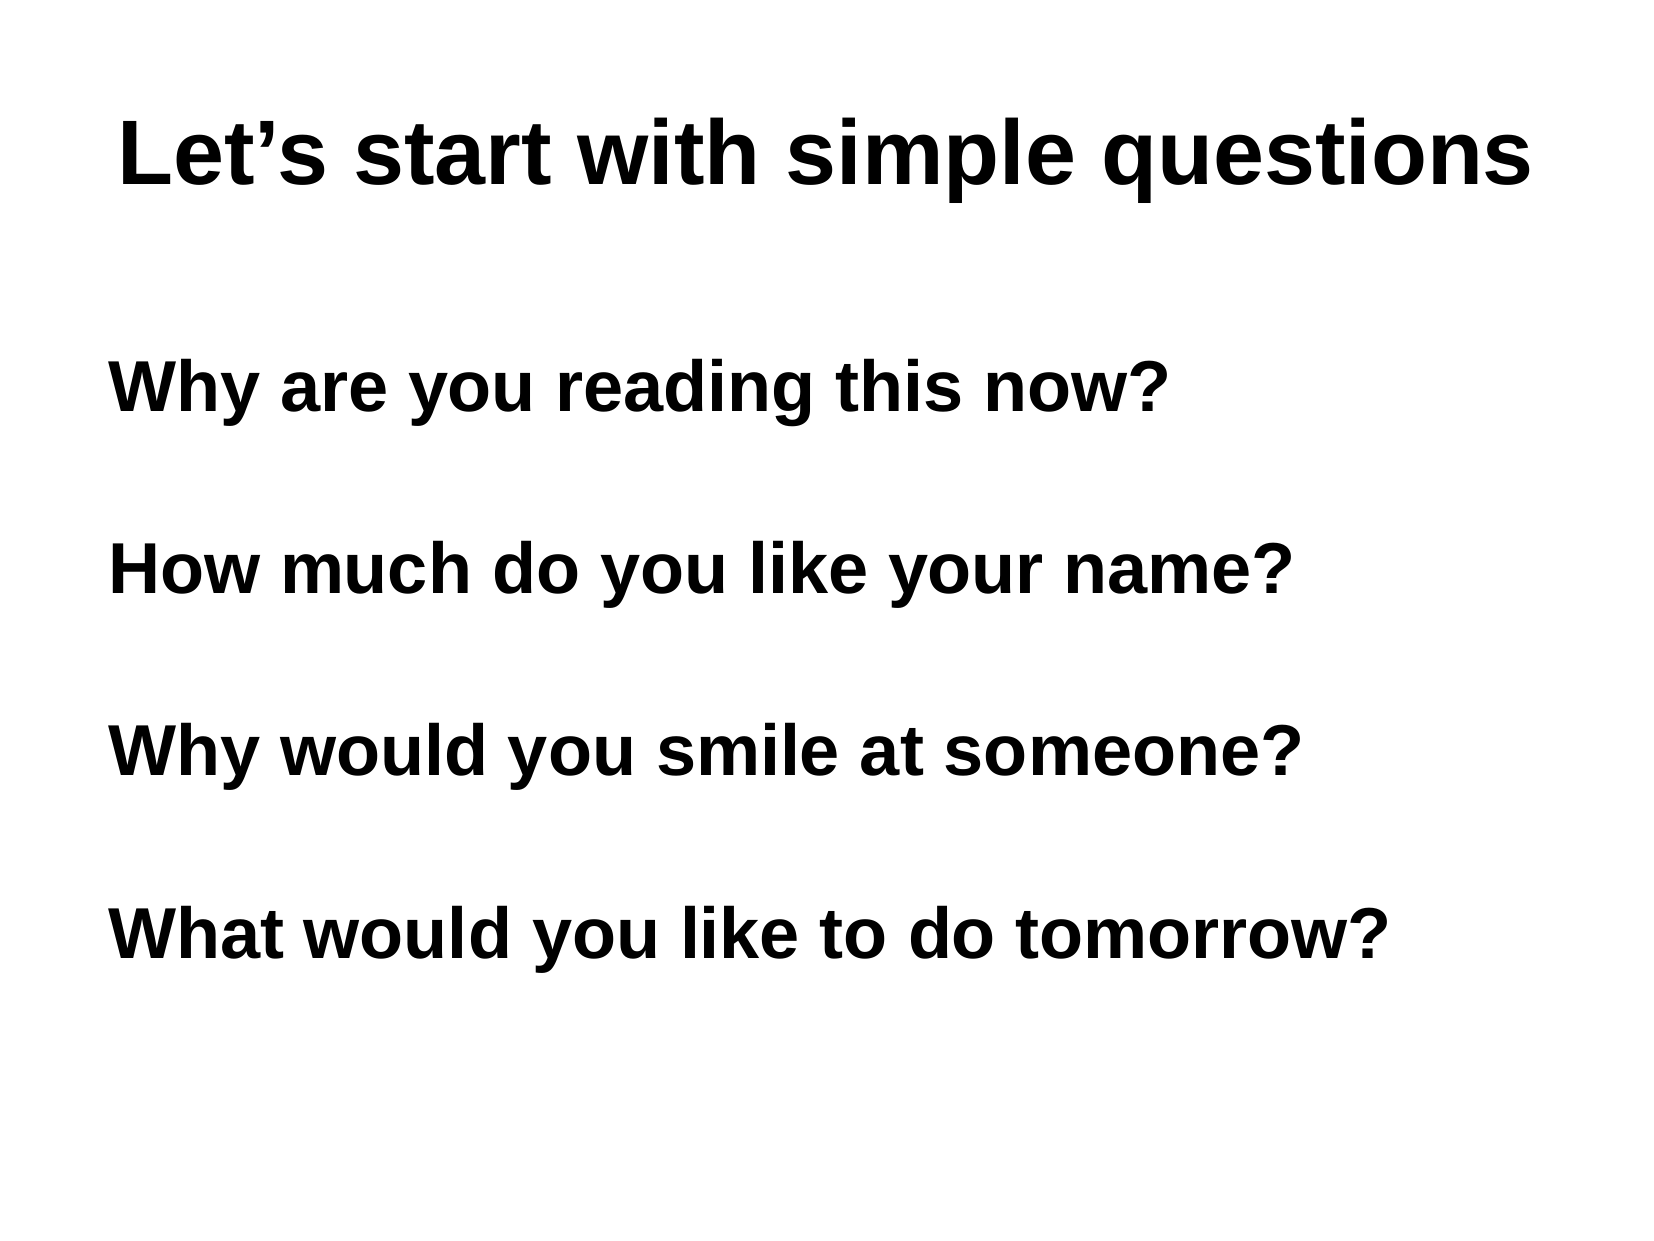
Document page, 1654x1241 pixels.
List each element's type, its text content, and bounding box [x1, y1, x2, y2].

title Let’s start with simple questions [82, 49, 1571, 257]
list Why are you reading this now? How much do you like your name? Why would you smile at someone? What would you like to do tomorrow? [82, 290, 1571, 1010]
